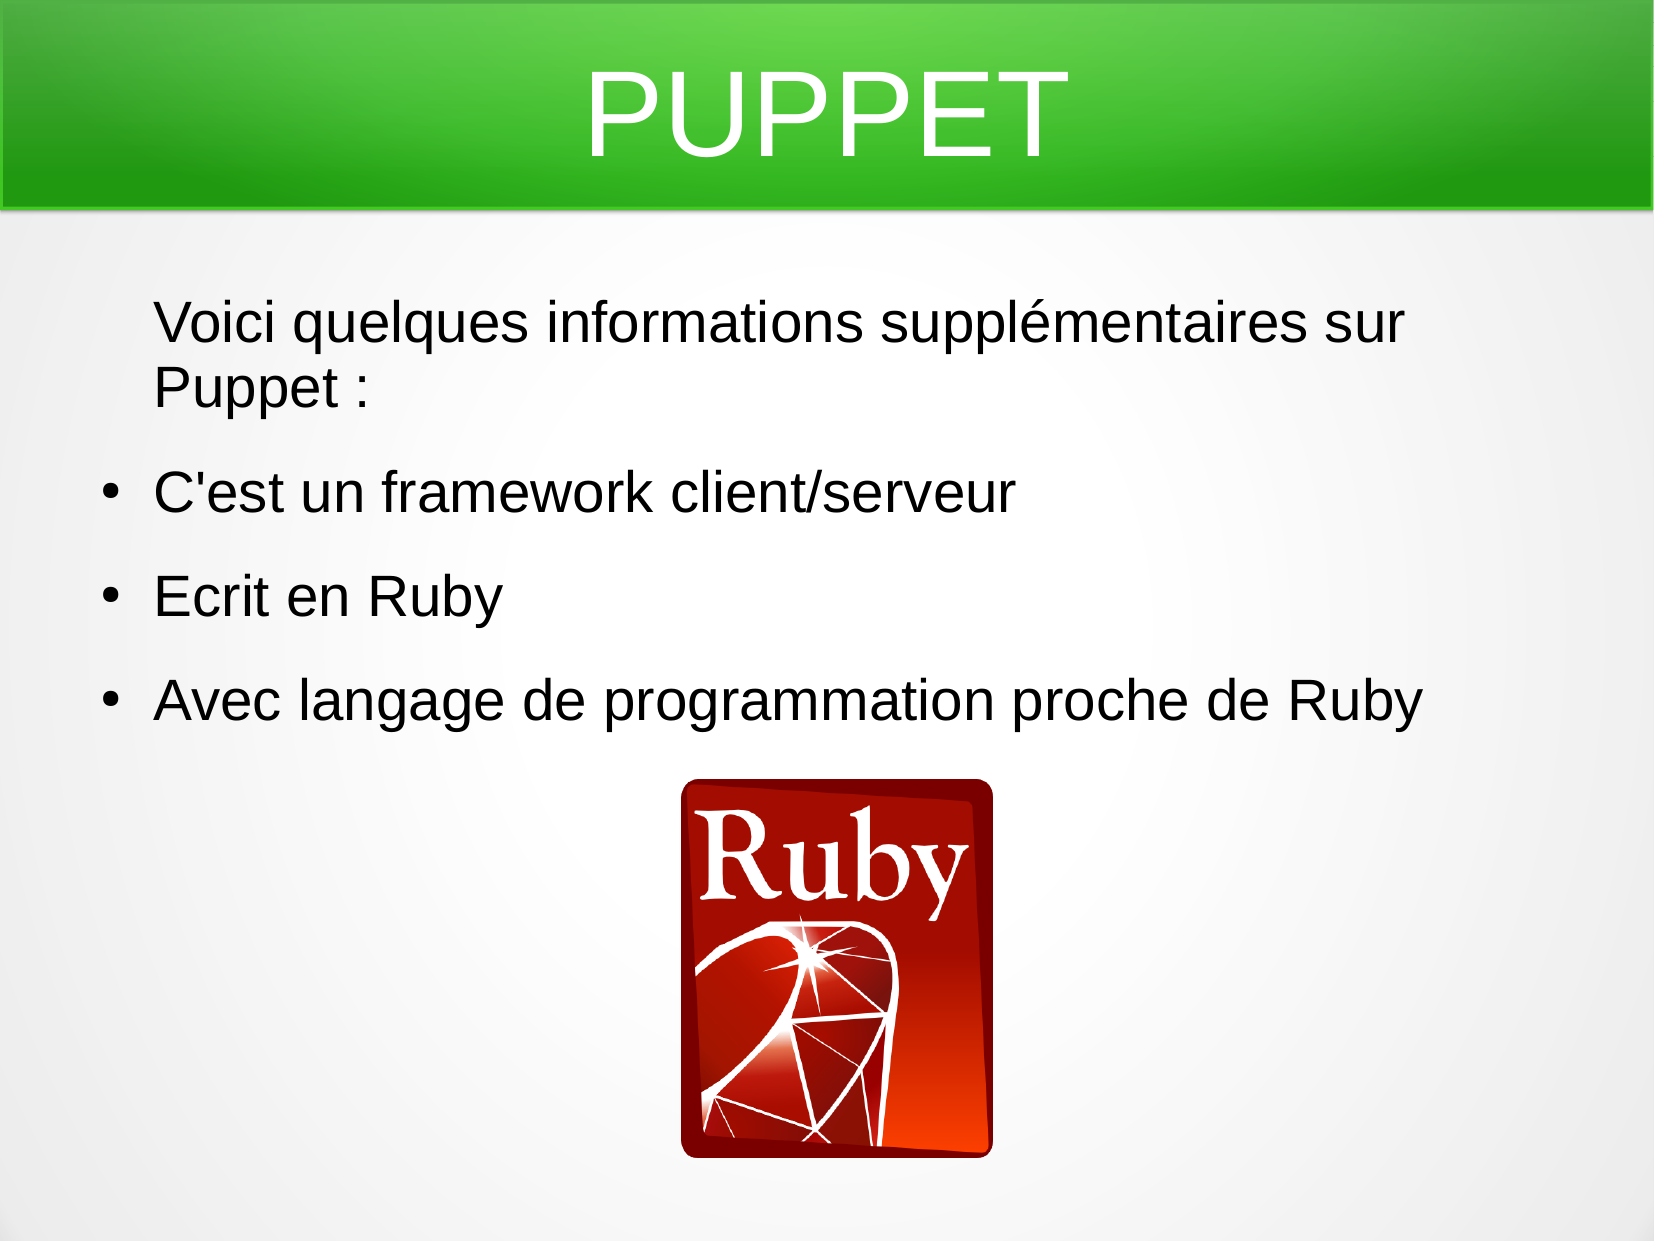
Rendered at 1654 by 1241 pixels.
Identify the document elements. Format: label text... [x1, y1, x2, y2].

title PUPPET [82, 45, 1571, 183]
list Voici quelques informations supplémentaires sur Puppet : C'est un framework client/serveur Ecrit en Ruby Avec langage de programmation proche de Ruby [82, 290, 1538, 1010]
picture [681, 779, 993, 1158]
